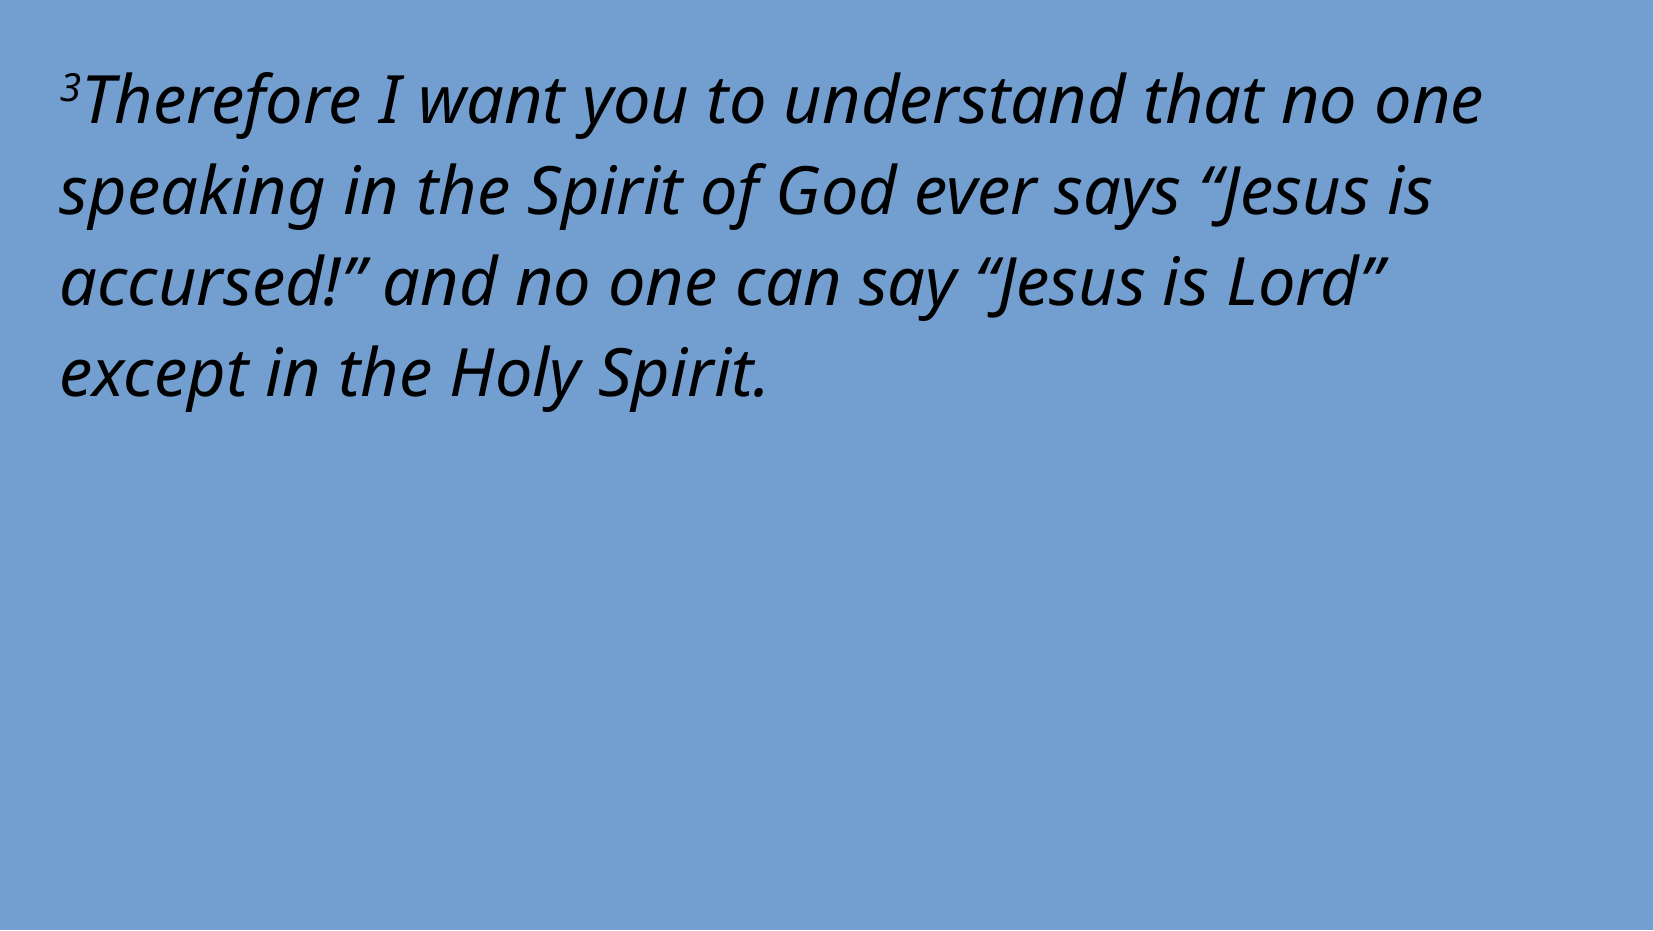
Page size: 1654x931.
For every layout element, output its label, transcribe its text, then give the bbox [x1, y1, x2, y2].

text_box 3Therefore I want you to understand that no one speaking in the Spirit of God ever says “Jesus is accursed!” and no one can say “Jesus is Lord” except in the Holy Spirit. [45, 45, 1606, 415]
